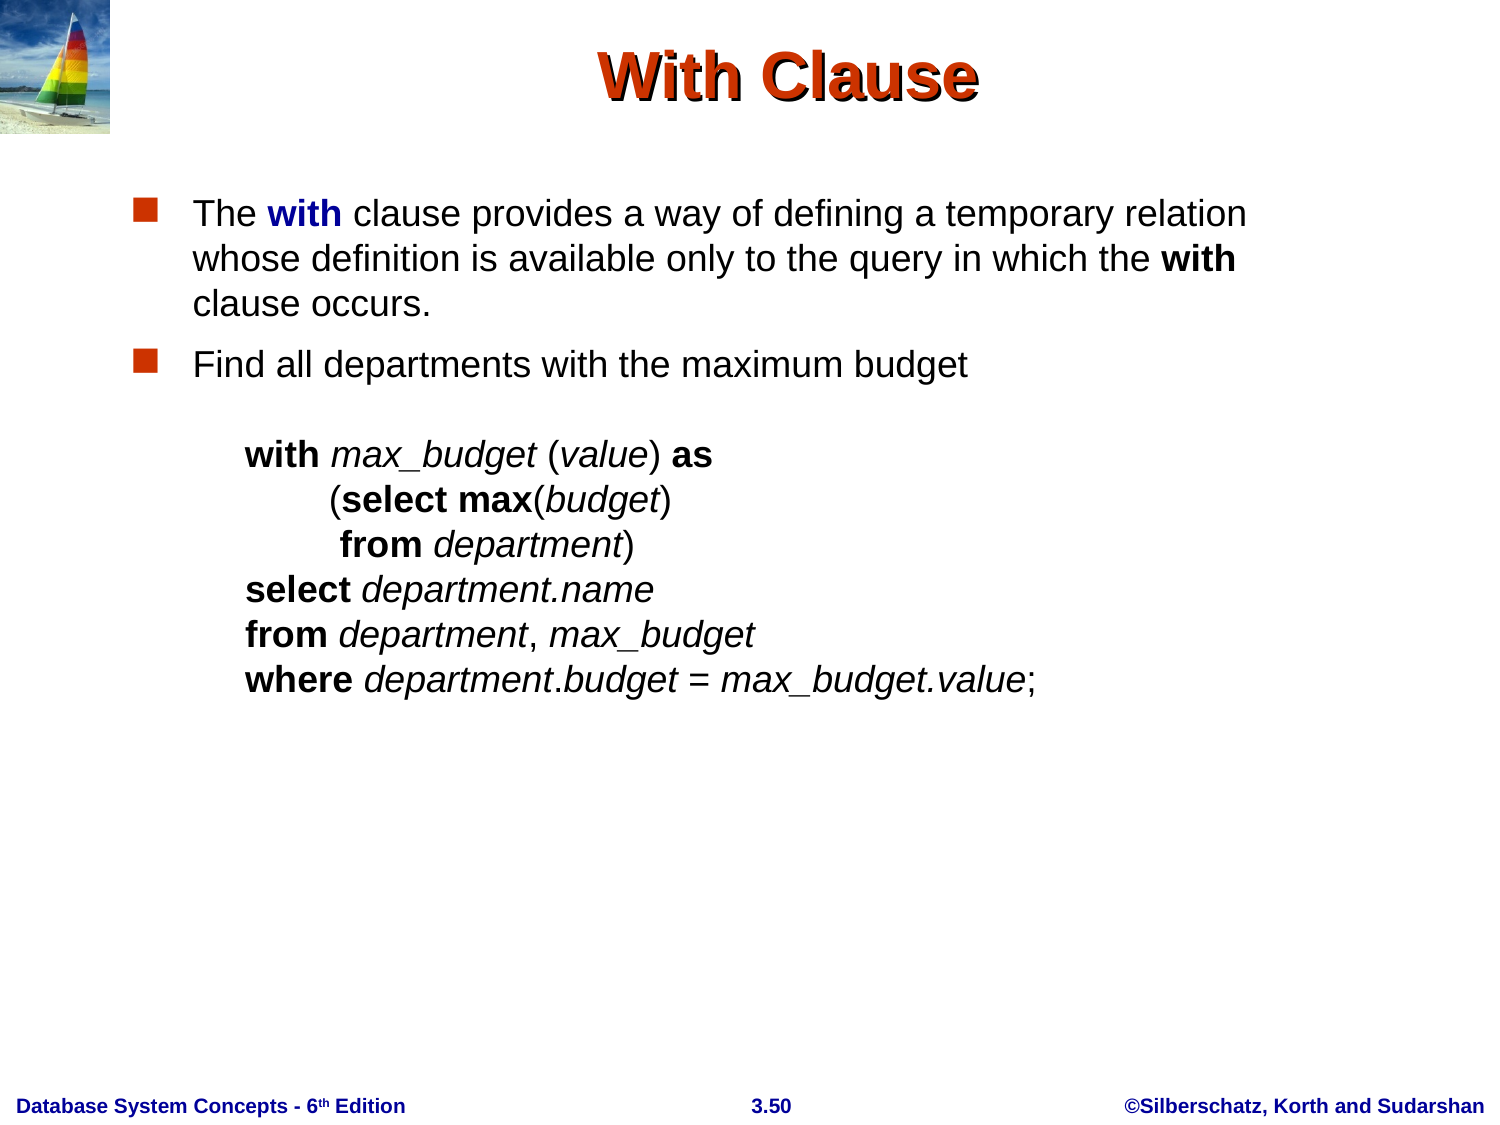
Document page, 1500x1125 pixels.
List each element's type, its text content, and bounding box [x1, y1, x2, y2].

list The with clause provides a way of defining a temporary relation whose definition is available only to the query in which the with clause occurs. Find all departments with the maximum budget with max_budget (value) as (select max(budget) from department) select department.name from department, max_budget where department.budget = max_budget.value; [121, 181, 1339, 986]
picture [0, 0, 110, 134]
title With Clause [125, 19, 1451, 120]
